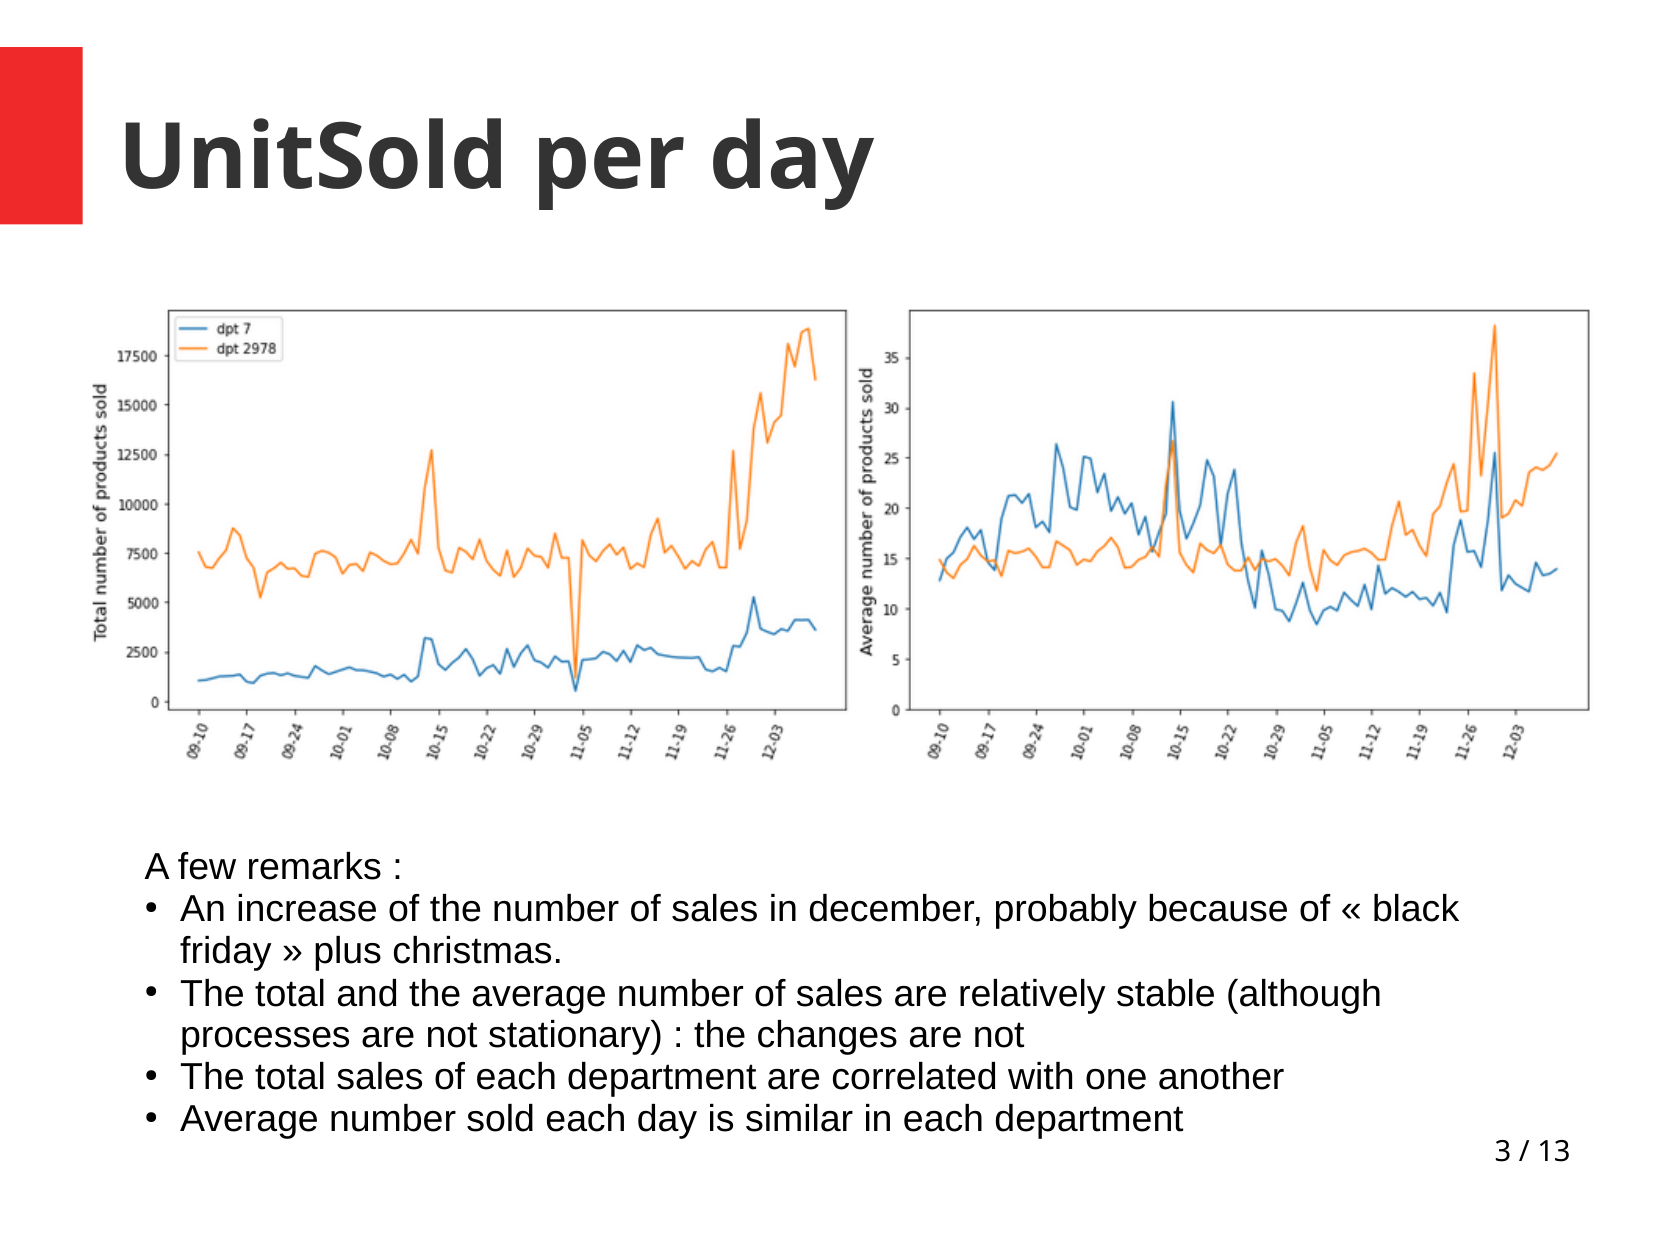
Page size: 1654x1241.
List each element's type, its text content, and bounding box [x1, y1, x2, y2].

title UnitSold per day [118, 49, 1571, 257]
picture [57, 296, 1607, 780]
text_box A few remarks : An increase of the number of sales in december, probably because of « black friday » plus christmas. The total and the average number of sales are relatively stable (although processes are not stationary) : the changes are not The total sales of each department are correlated with one another Average number sold each day is similar in each department [129, 838, 1560, 1148]
